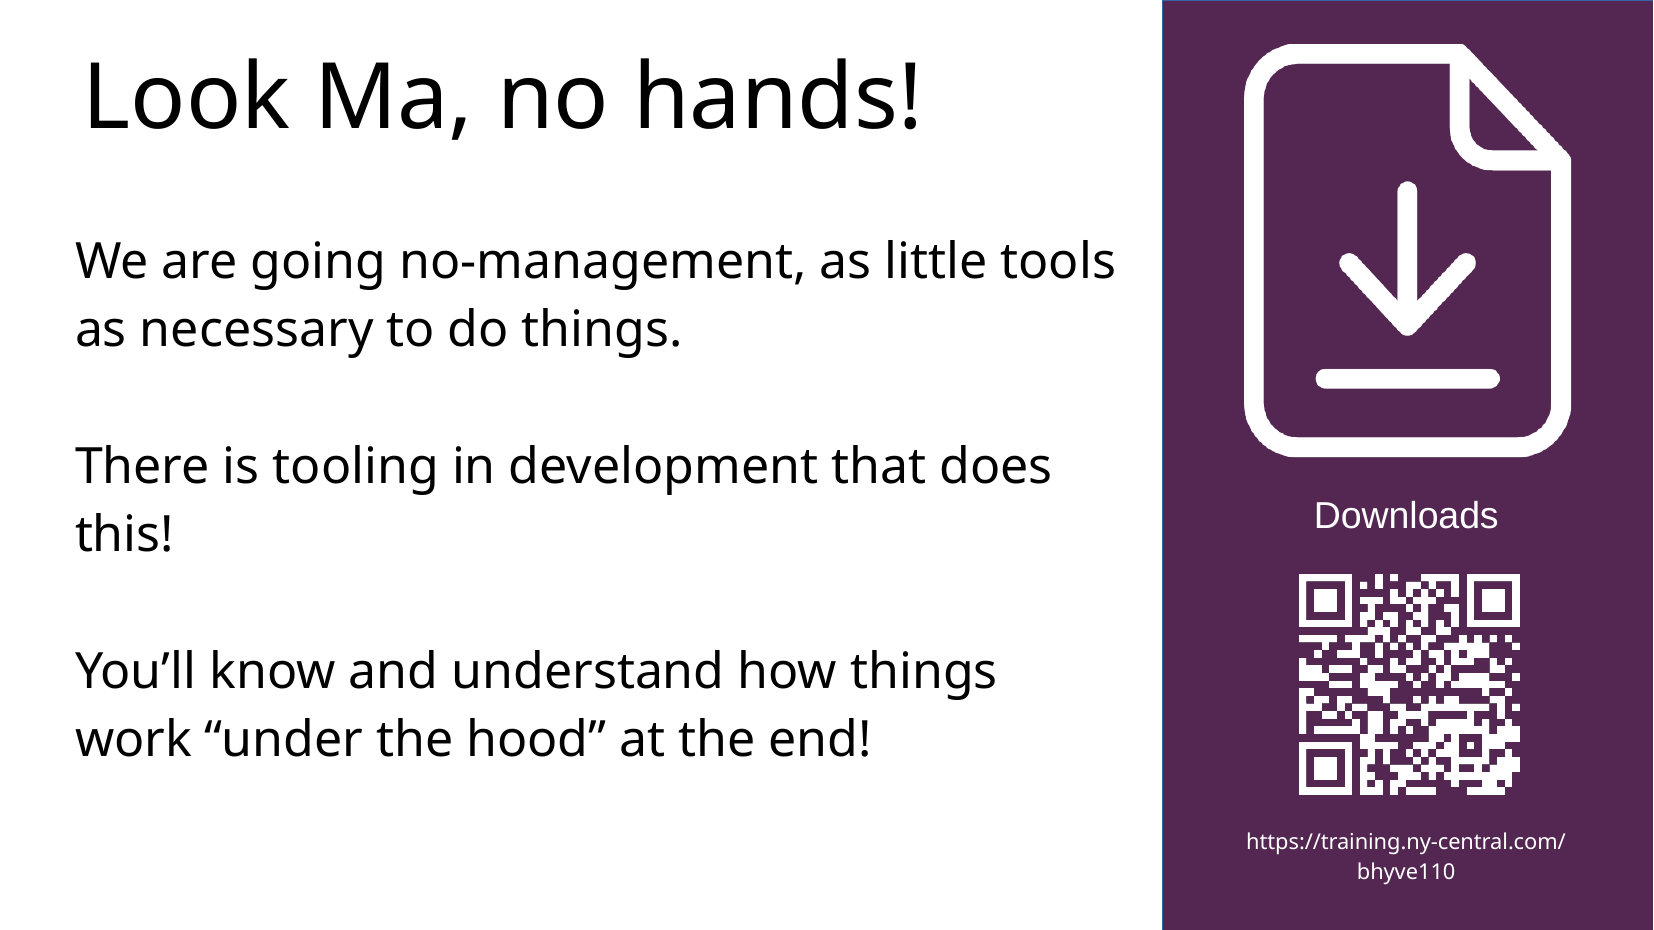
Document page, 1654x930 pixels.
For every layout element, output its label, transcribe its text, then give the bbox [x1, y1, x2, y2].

text_box Downloads [1237, 487, 1576, 638]
text_box https://training.ny-central.com/bhyve110 [1200, 819, 1613, 930]
title Look Ma, no hands! [82, 37, 1571, 150]
text_box [1162, 0, 1653, 930]
subtitle We are going no-management, as little tools as necessary to do things. There is tooling in development that does this! You’ll know and understand how things work “under the hood” at the end! [75, 225, 1118, 826]
picture [1268, 543, 1550, 826]
picture [1200, 44, 1613, 458]
